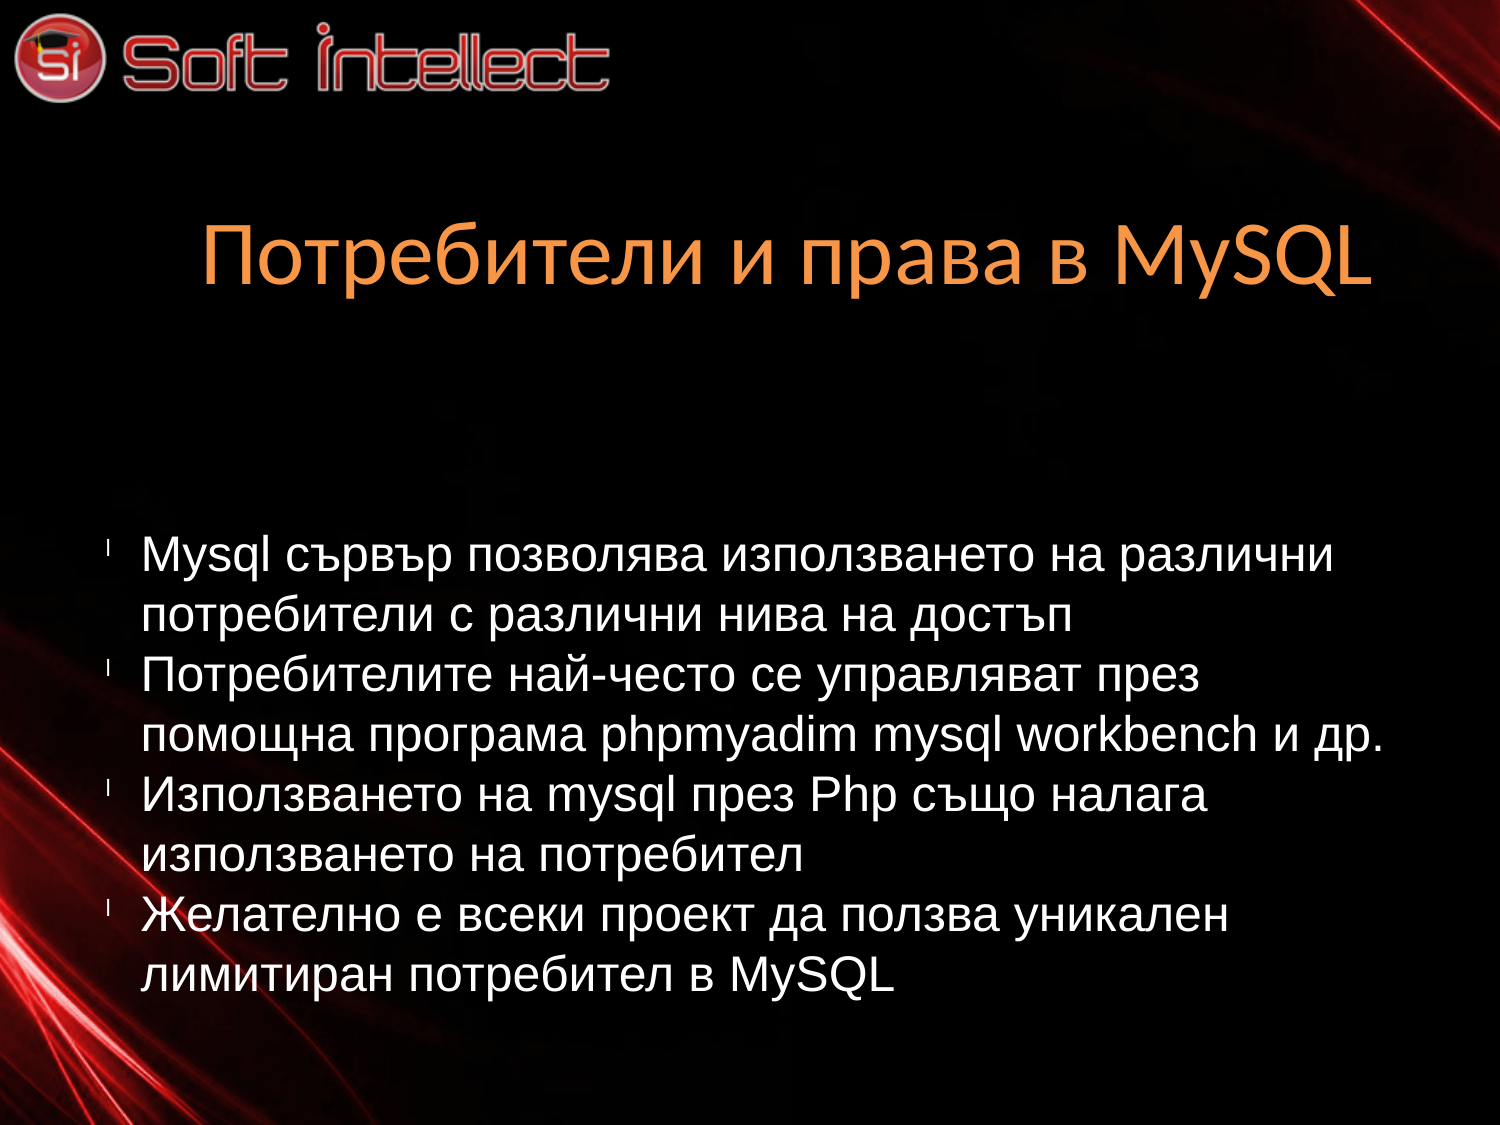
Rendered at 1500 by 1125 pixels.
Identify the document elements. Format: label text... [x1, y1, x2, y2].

text_box Потребители и права в MySQL [150, 127, 1425, 368]
text_box Mysql сървър позволява използването на различни потребители с различни нива на достъп Потребителите най-често се управляват през помощна програма phpmyadim mysql workbench и др. Използването на mysql през Php също налага използването на потребител Желателно е всеки проект да ползва уникален лимитиран потребител в MySQL [90, 513, 1425, 1125]
picture [0, 0, 1500, 1125]
